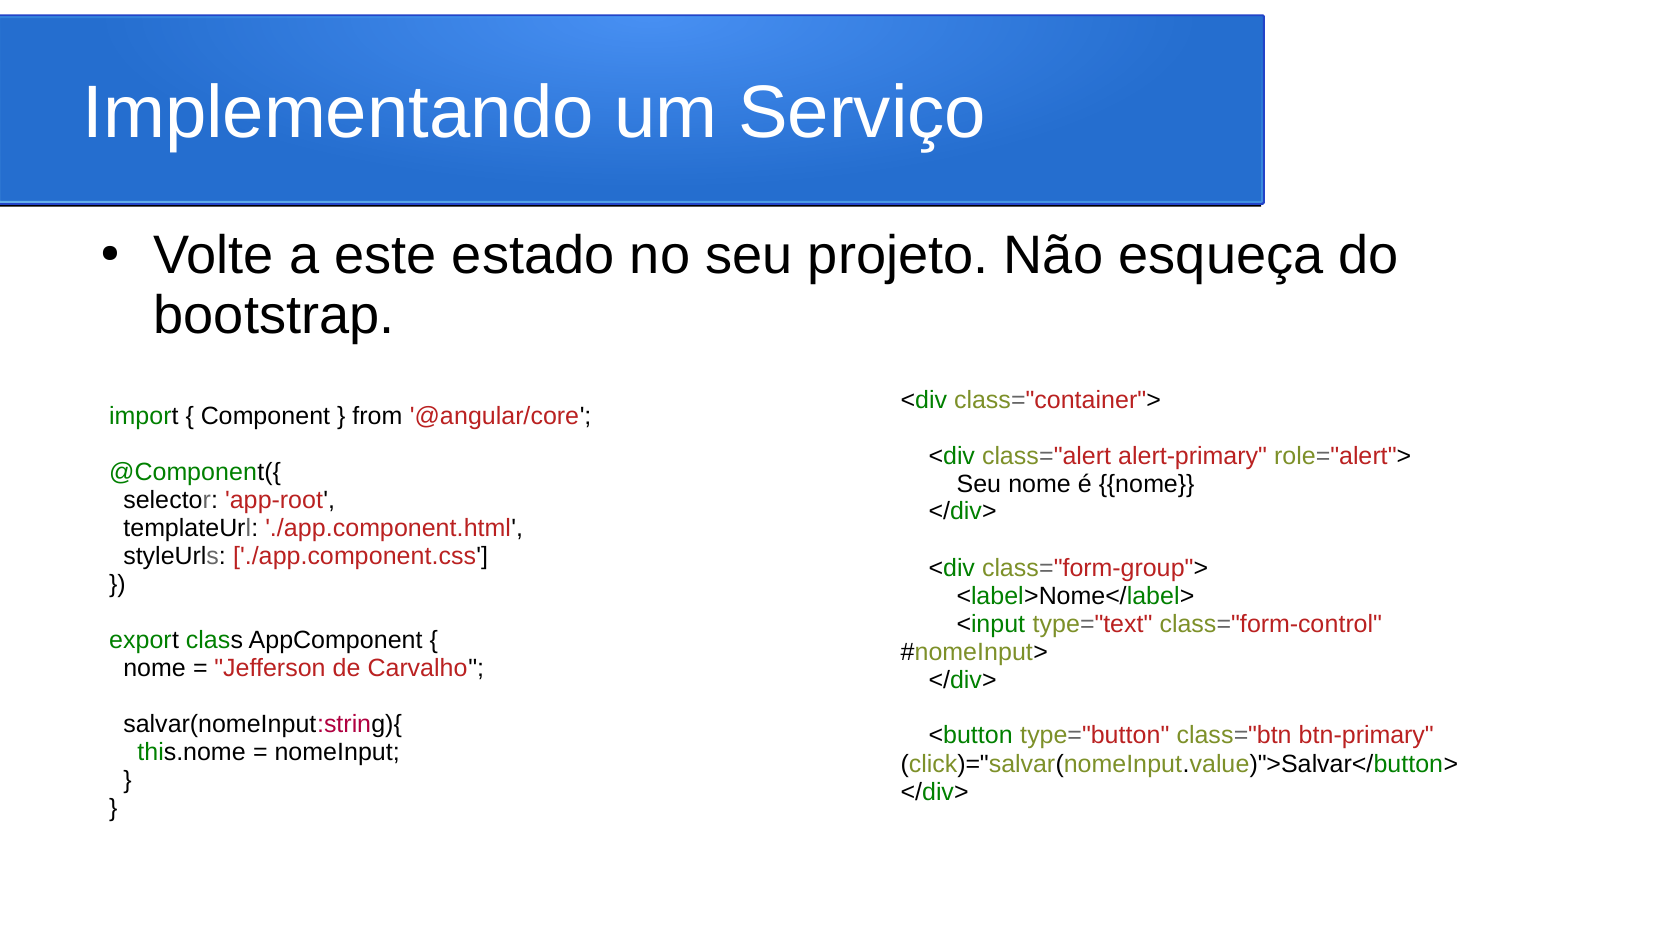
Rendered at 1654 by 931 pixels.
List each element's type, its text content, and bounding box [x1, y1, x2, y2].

title Implementando um Serviço [82, 35, 1235, 189]
text_box import { Component } from '@angular/core'; @Component({ selector: 'app-root', templateUrl: './app.component.html', styleUrls: ['./app.component.css'] }) export class AppComponent { nome = "Jefferson de Carvalho"; salvar(nomeInput:string){ this.nome = nomeInput; } } [94, 366, 686, 829]
text_box <div class="container"> <div class="alert alert-primary" role="alert"> Seu nome é {{nome}} </div> <div class="form-group"> <label>Nome</label> <input type="text" class="form-control" #nomeInput> </div> <button type="button" class="btn btn-primary" (click)="salvar(nomeInput.value)">Salvar</button> </div> [885, 378, 1501, 813]
list Volte a este estado no seu projeto. Não esqueça do bootstrap. [82, 224, 1571, 764]
